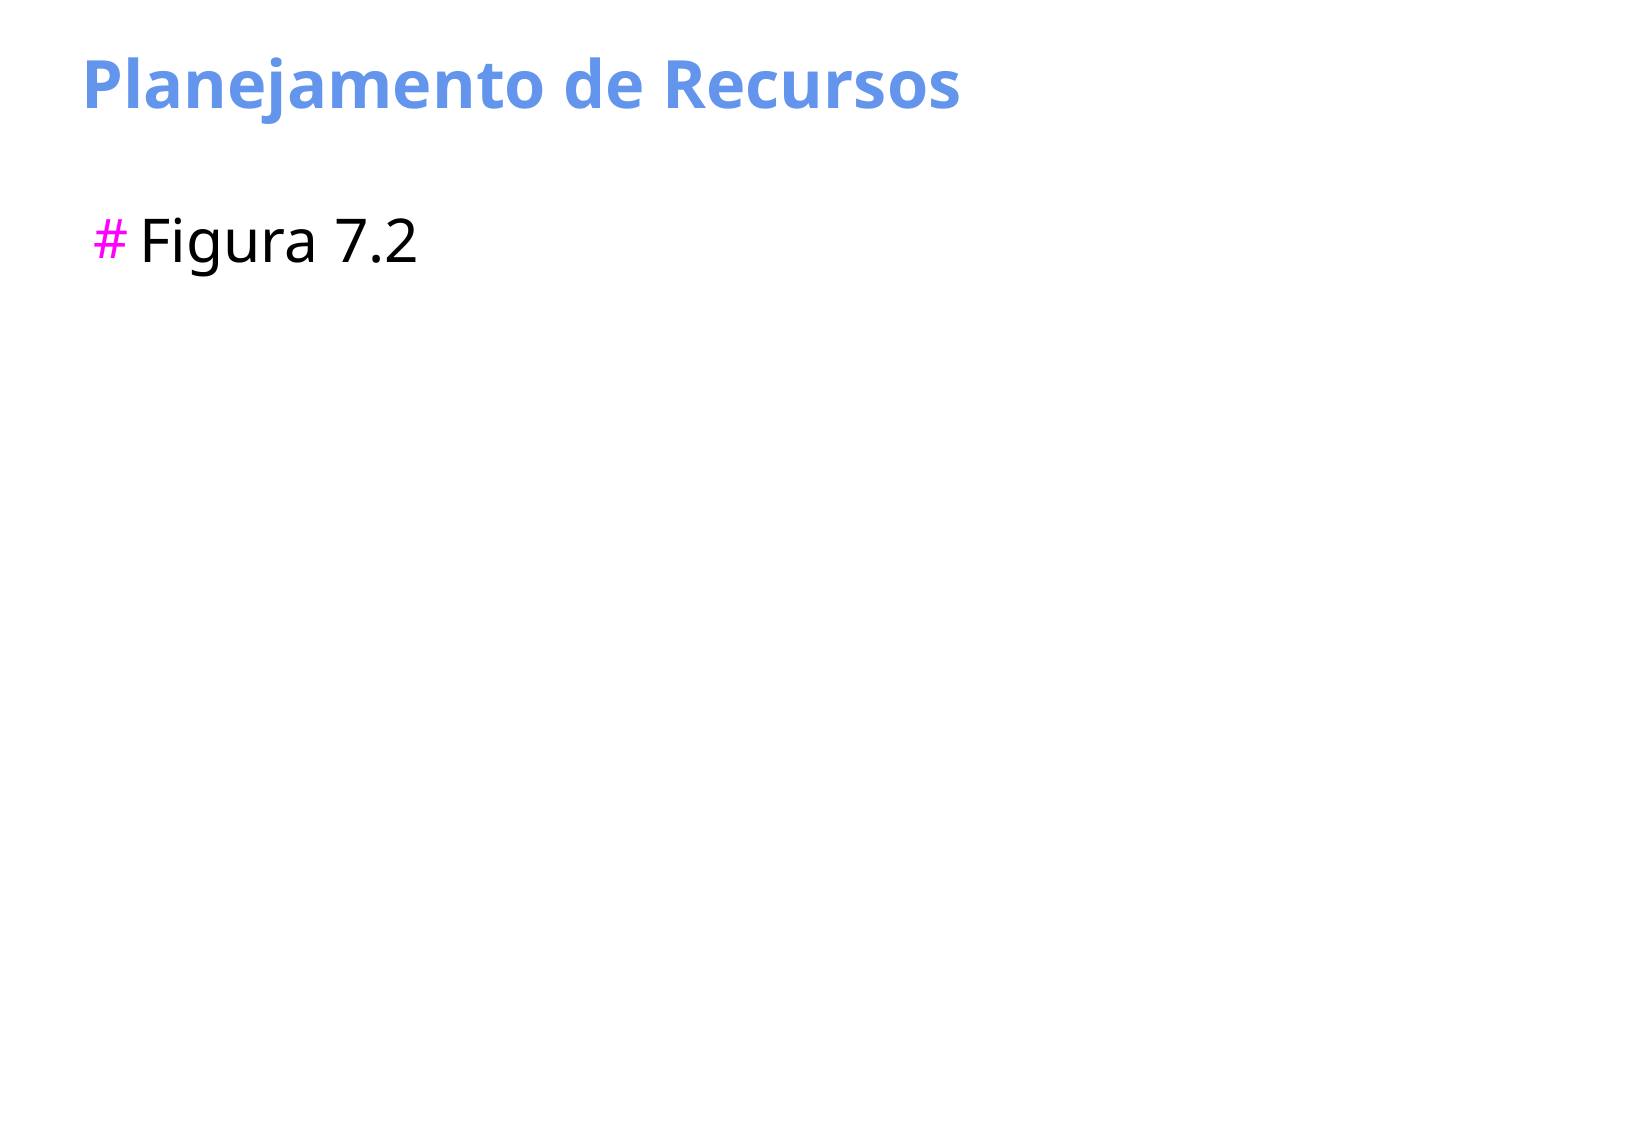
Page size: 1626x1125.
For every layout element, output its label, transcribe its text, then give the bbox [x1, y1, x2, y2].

list Figura 7.2 [81, 165, 1544, 1016]
title Planejamento de Recursos [81, 41, 1544, 122]
